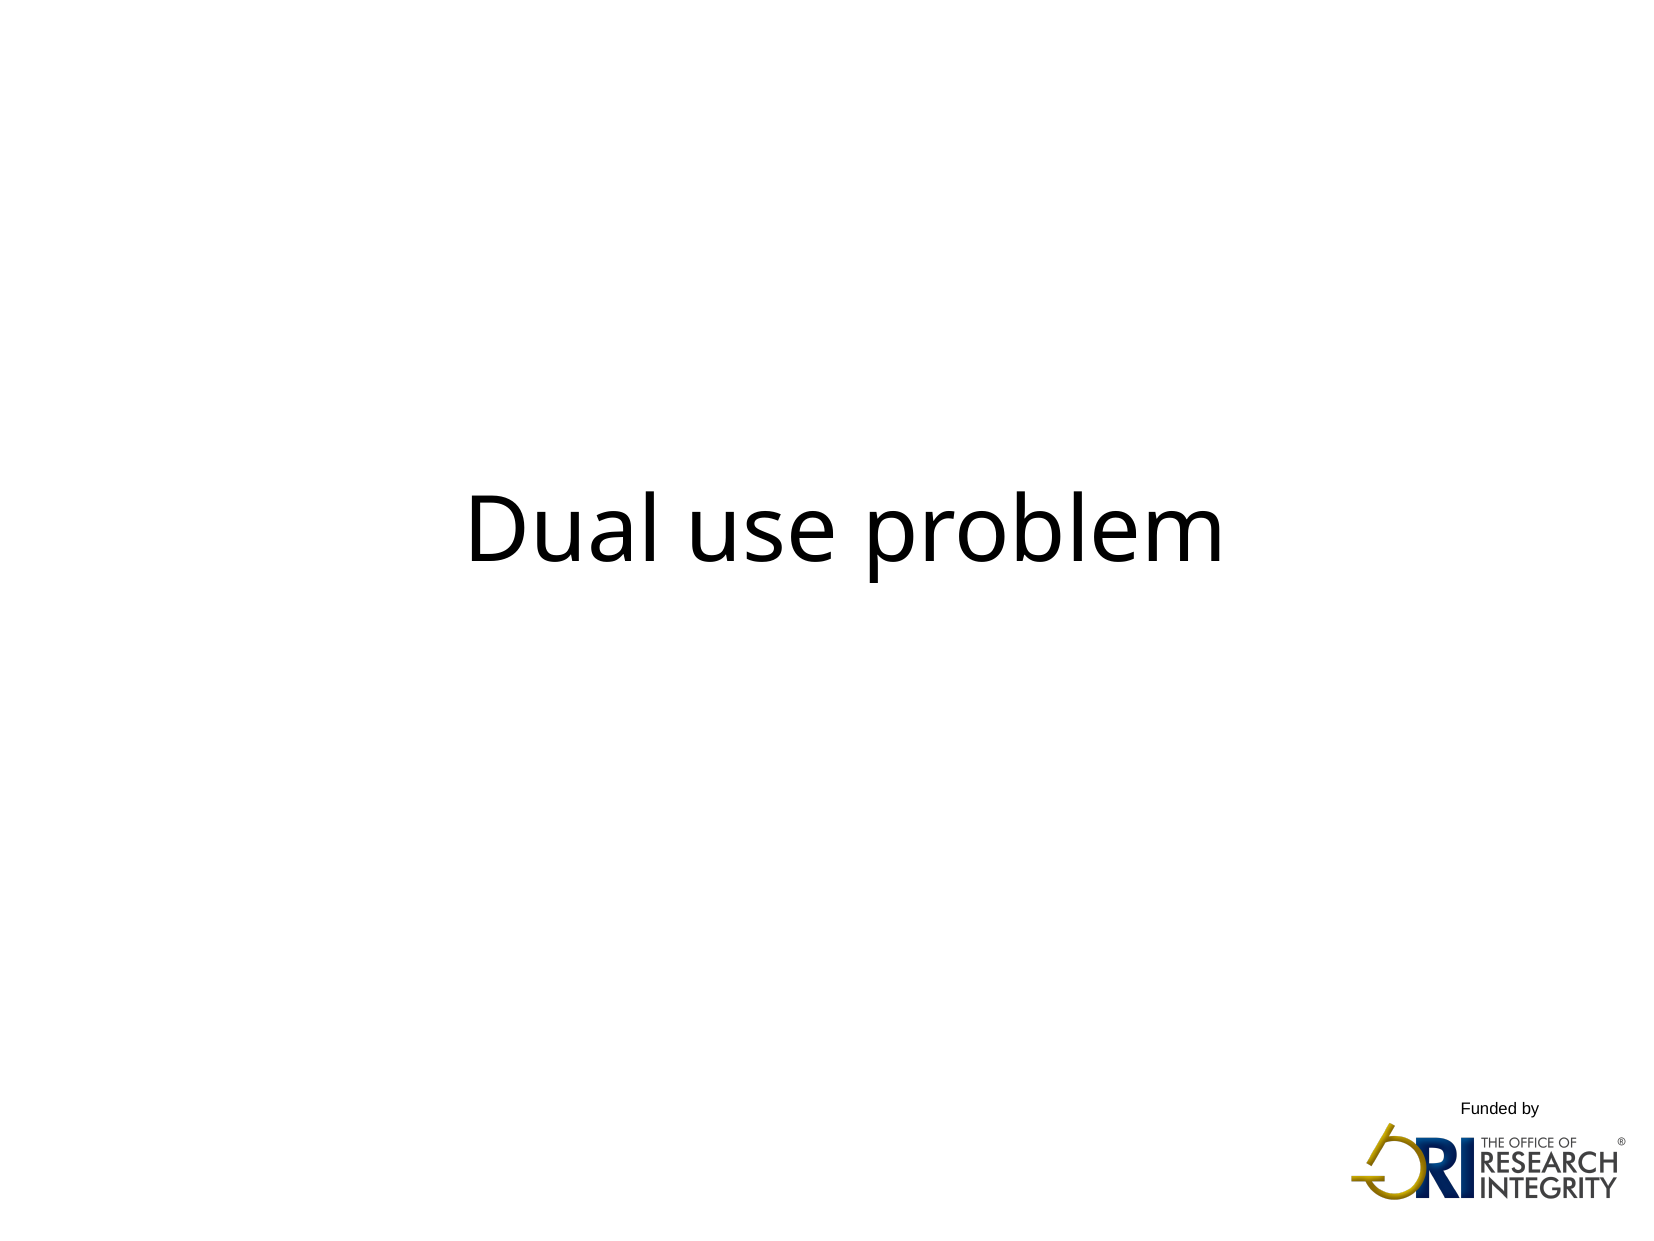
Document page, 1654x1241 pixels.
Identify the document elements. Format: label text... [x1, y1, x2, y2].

text_box Funded by [1380, 1091, 1621, 1126]
picture [1341, 1110, 1636, 1216]
title Dual use problem [101, 422, 1591, 631]
